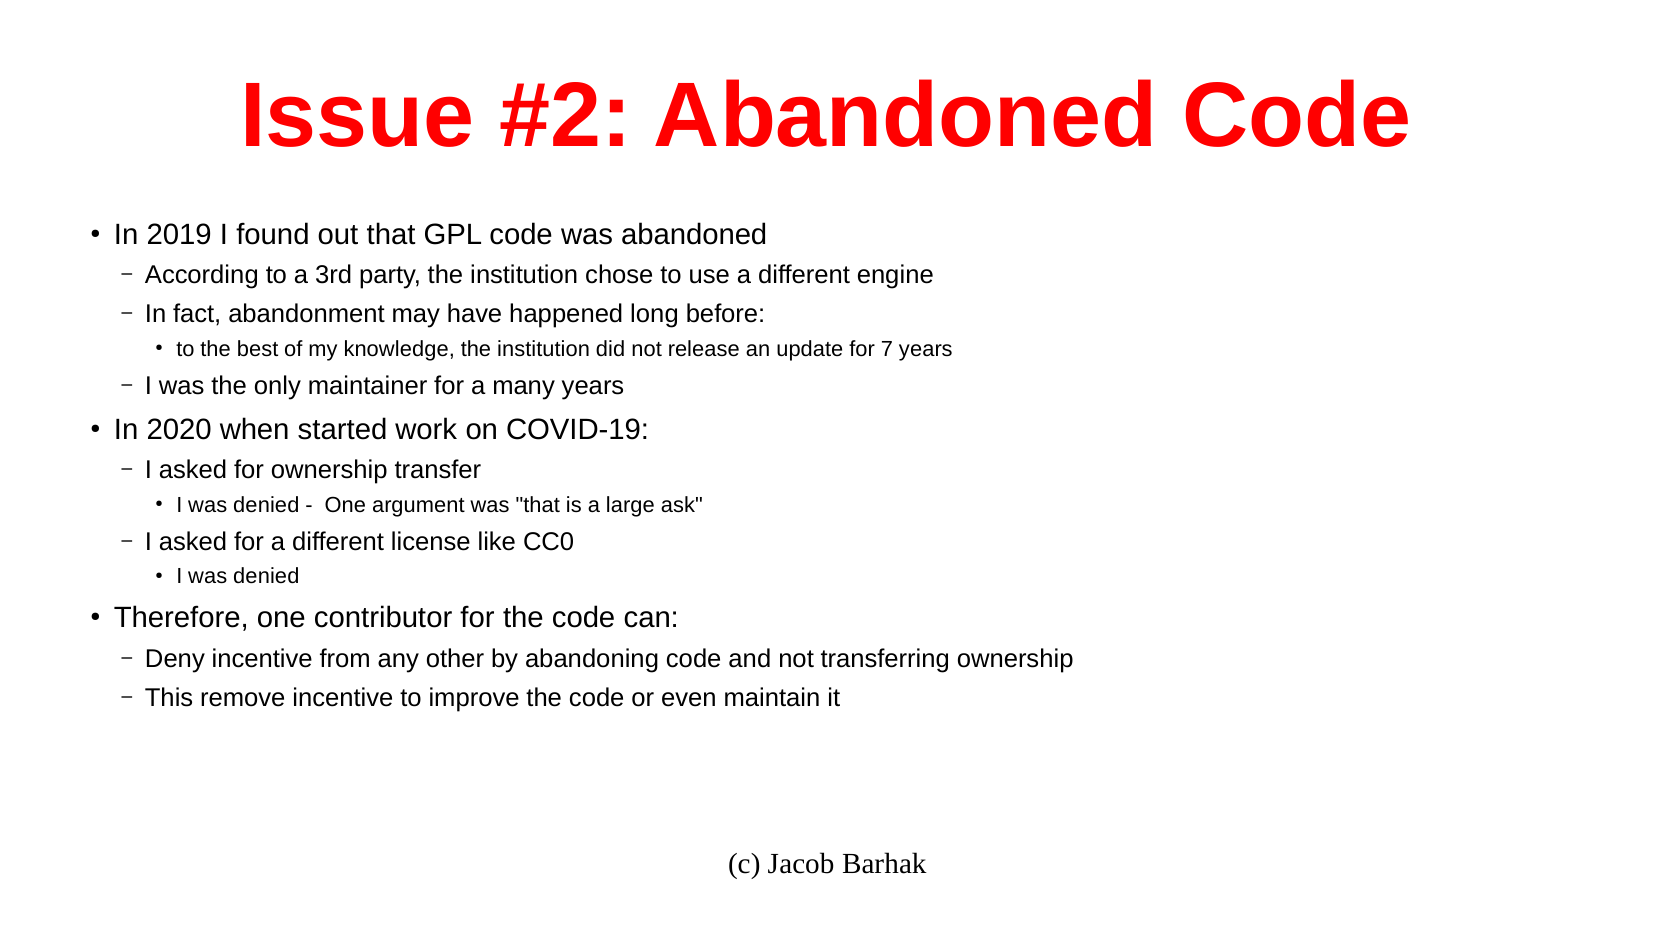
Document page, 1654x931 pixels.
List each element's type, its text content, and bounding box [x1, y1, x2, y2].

list In 2019 I found out that GPL code was abandoned According to a 3rd party, the institution chose to use a different engine In fact, abandonment may have happened long before: to the best of my knowledge, the institution did not release an update for 7 years I was the only maintainer for a many years In 2020 when started work on COVID-19: I asked for ownership transfer I was denied - One argument was "that is a large ask" I asked for a different license like CC0 I was denied Therefore, one contributor for the code can: Deny incentive from any other by abandoning code and not transferring ownership This remove incentive to improve the code or even maintain it [82, 217, 1571, 758]
title Issue #2: Abandoned Code [82, 37, 1571, 193]
